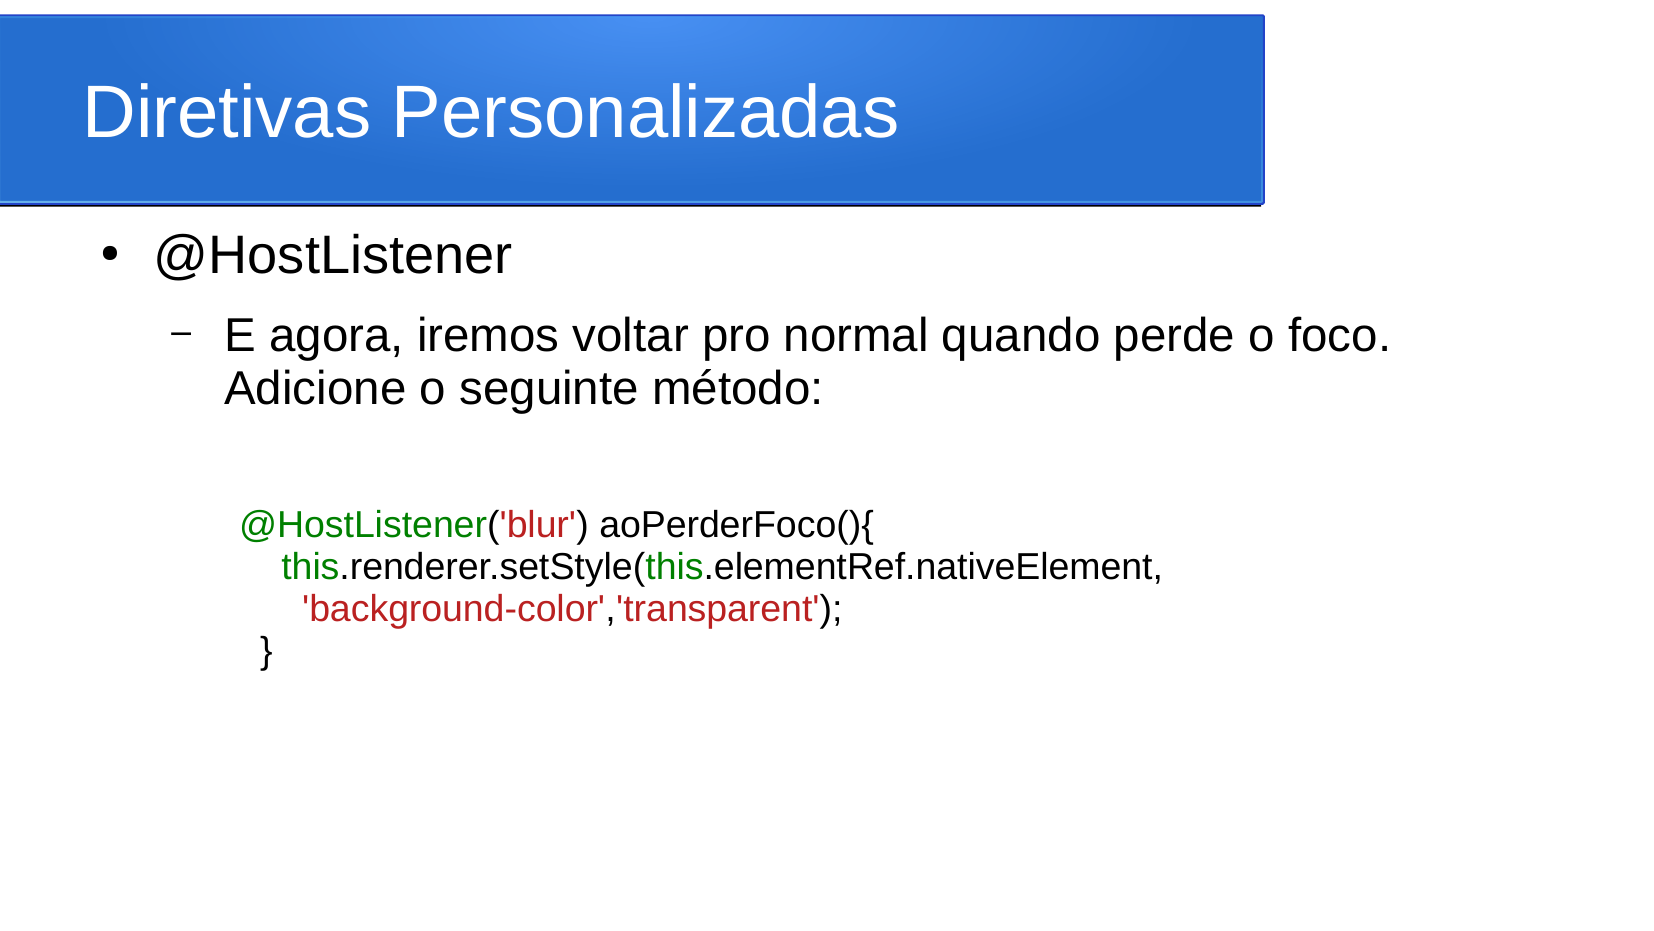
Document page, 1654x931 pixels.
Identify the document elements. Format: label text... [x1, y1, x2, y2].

title Diretivas Personalizadas [82, 35, 1235, 189]
text_box @HostListener('blur') aoPerderFoco(){ this.renderer.setStyle(this.elementRef.nativeElement, 'background-color','transparent'); } [224, 496, 1406, 679]
list @HostListener E agora, iremos voltar pro normal quando perde o foco. Adicione o seguinte método: [82, 224, 1571, 764]
